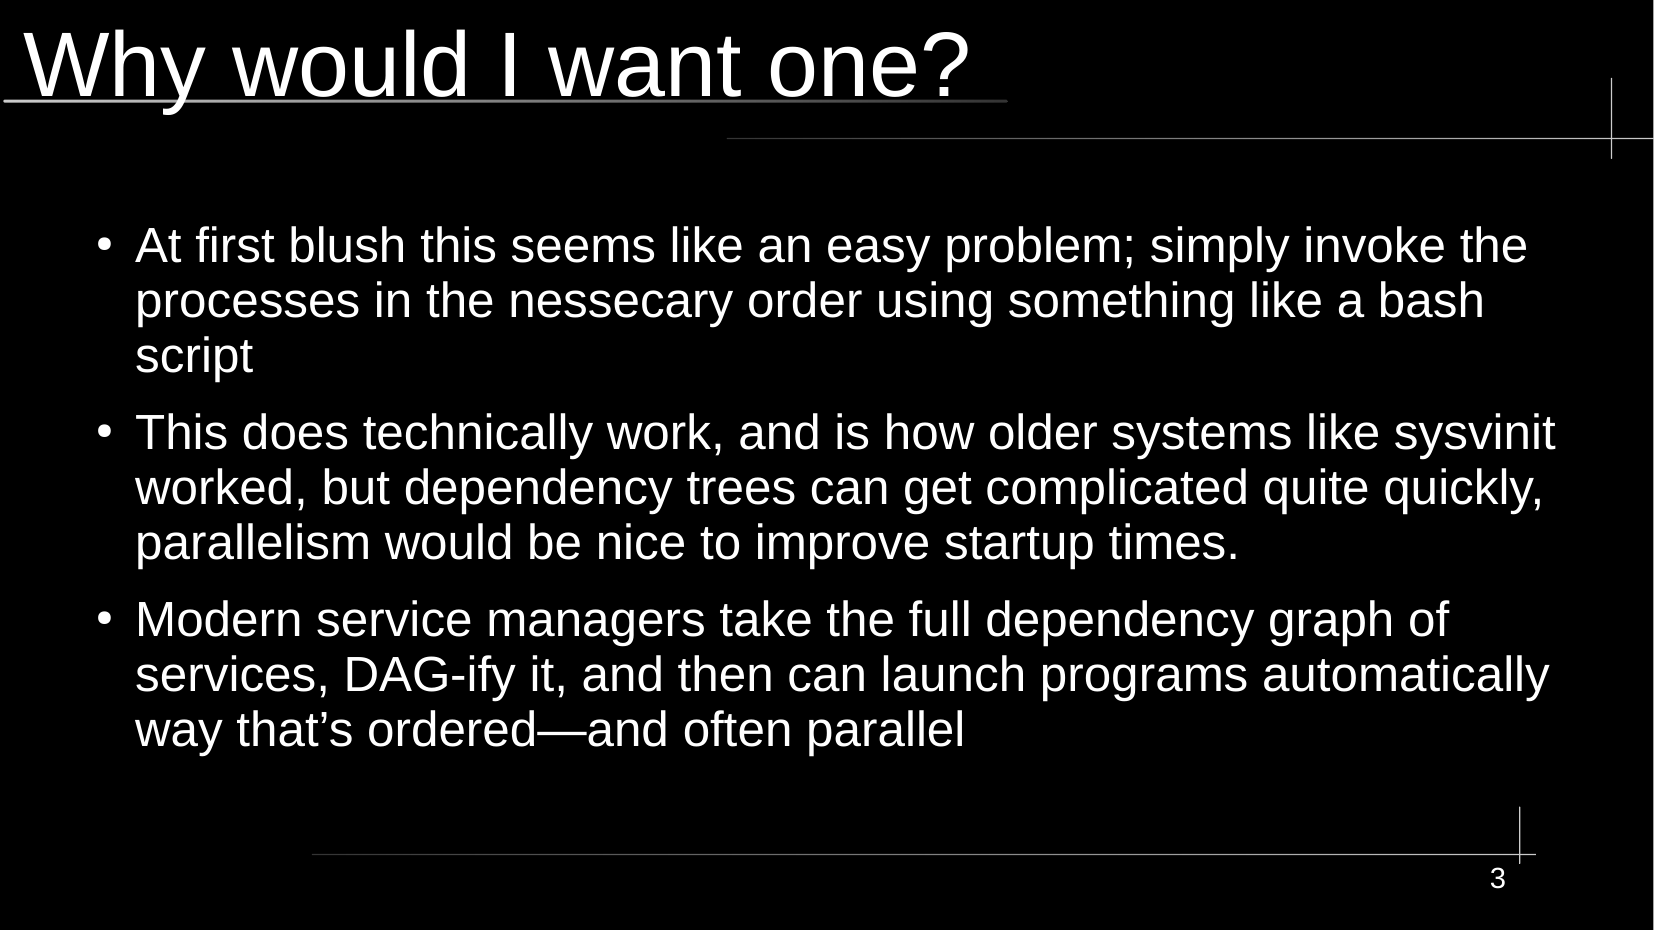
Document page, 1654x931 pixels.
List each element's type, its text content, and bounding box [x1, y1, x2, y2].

list At first blush this seems like an easy problem; simply invoke the processes in the nessecary order using something like a bash script This does technically work, and is how older systems like sysvinit worked, but dependency trees can get complicated quite quickly, parallelism would be nice to improve startup times. Modern service managers take the full dependency graph of services, DAG-ify it, and then can launch programs automatically way that’s ordered—and often parallel [82, 217, 1571, 758]
title Why would I want one? [23, 11, 1589, 119]
